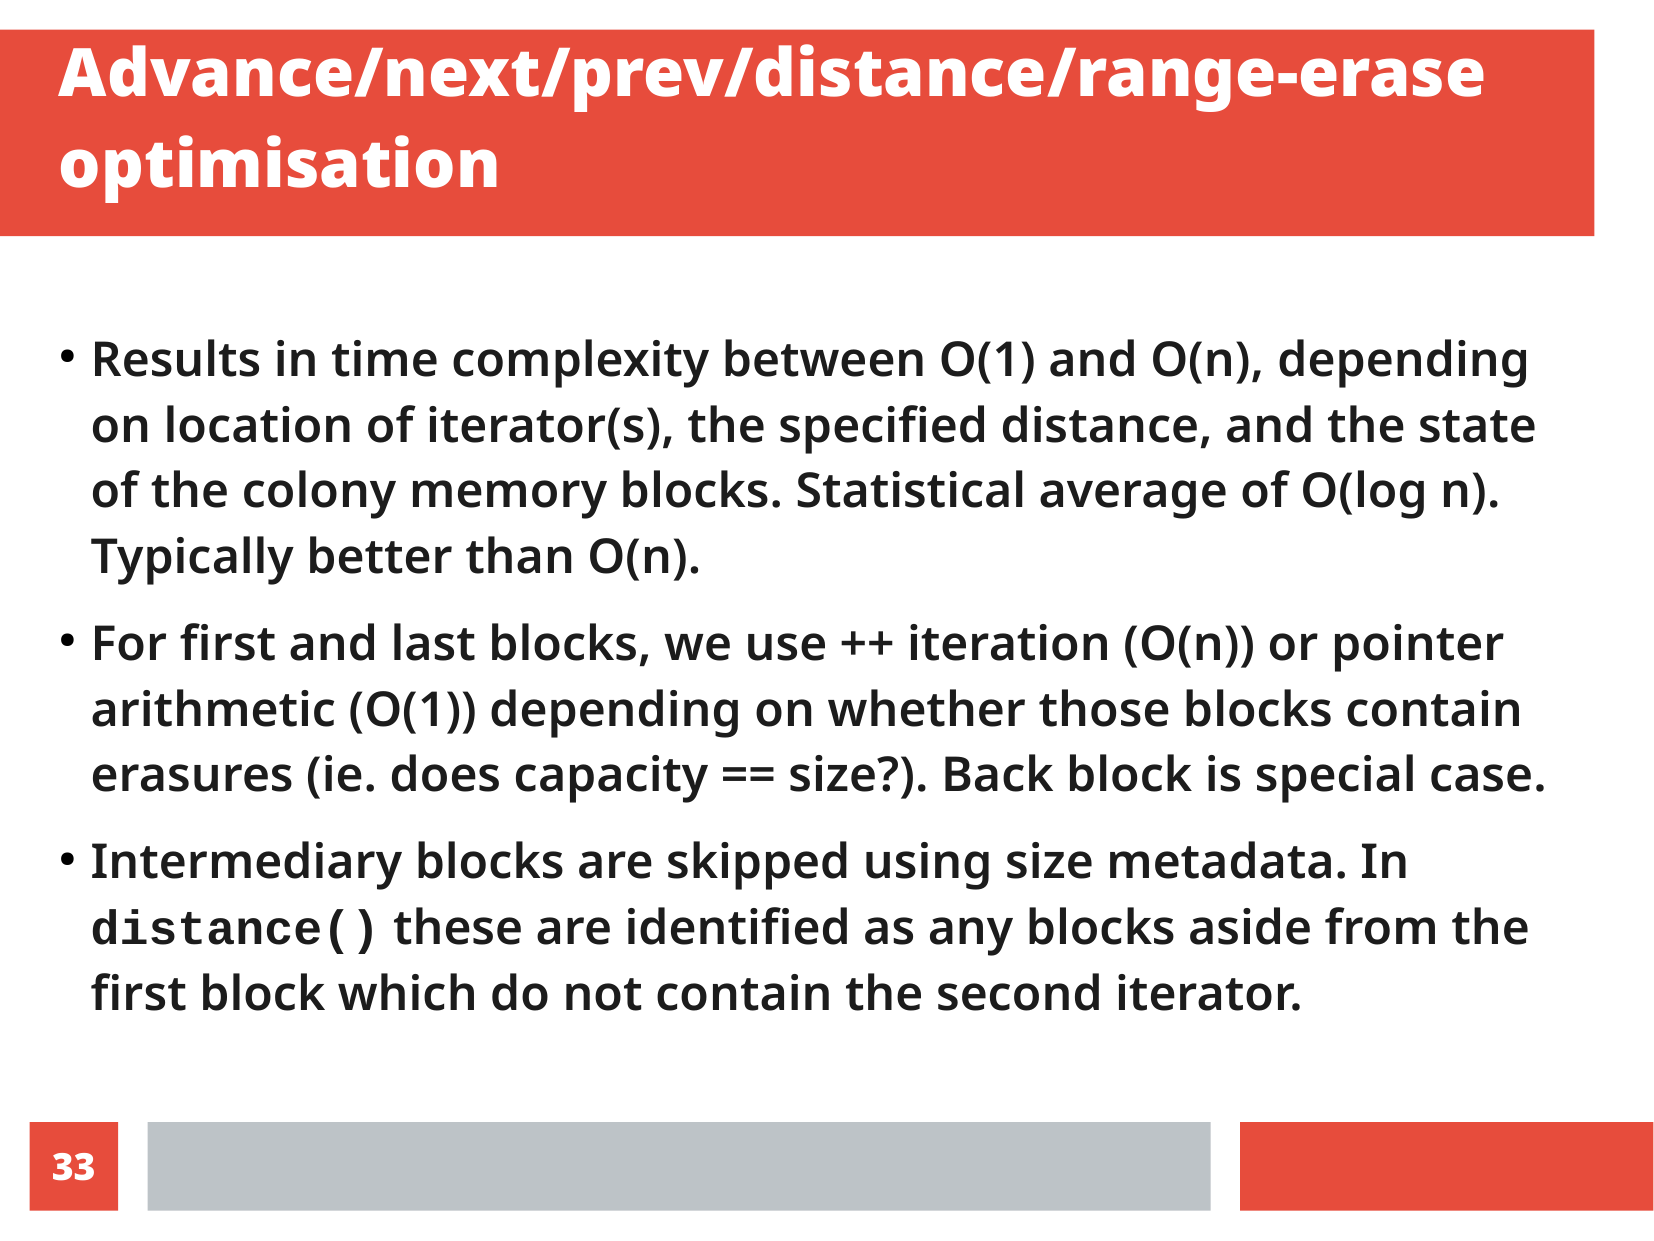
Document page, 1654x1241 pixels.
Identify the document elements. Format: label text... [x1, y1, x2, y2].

list Results in time complexity between O(1) and O(n), depending on location of iterator(s), the specified distance, and the state of the colony memory blocks. Statistical average of O(log n). Typically better than O(n). For first and last blocks, we use ++ iteration (O(n)) or pointer arithmetic (O(1)) depending on whether those blocks contain erasures (ie. does capacity == size?). Back block is special case. Intermediary blocks are skipped using size metadata. In distance() these are identified as any blocks aside from the first block which do not contain the second iterator. [59, 324, 1565, 1093]
title Advance/next/prev/distance/range-erase optimisation [59, 59, 1595, 207]
